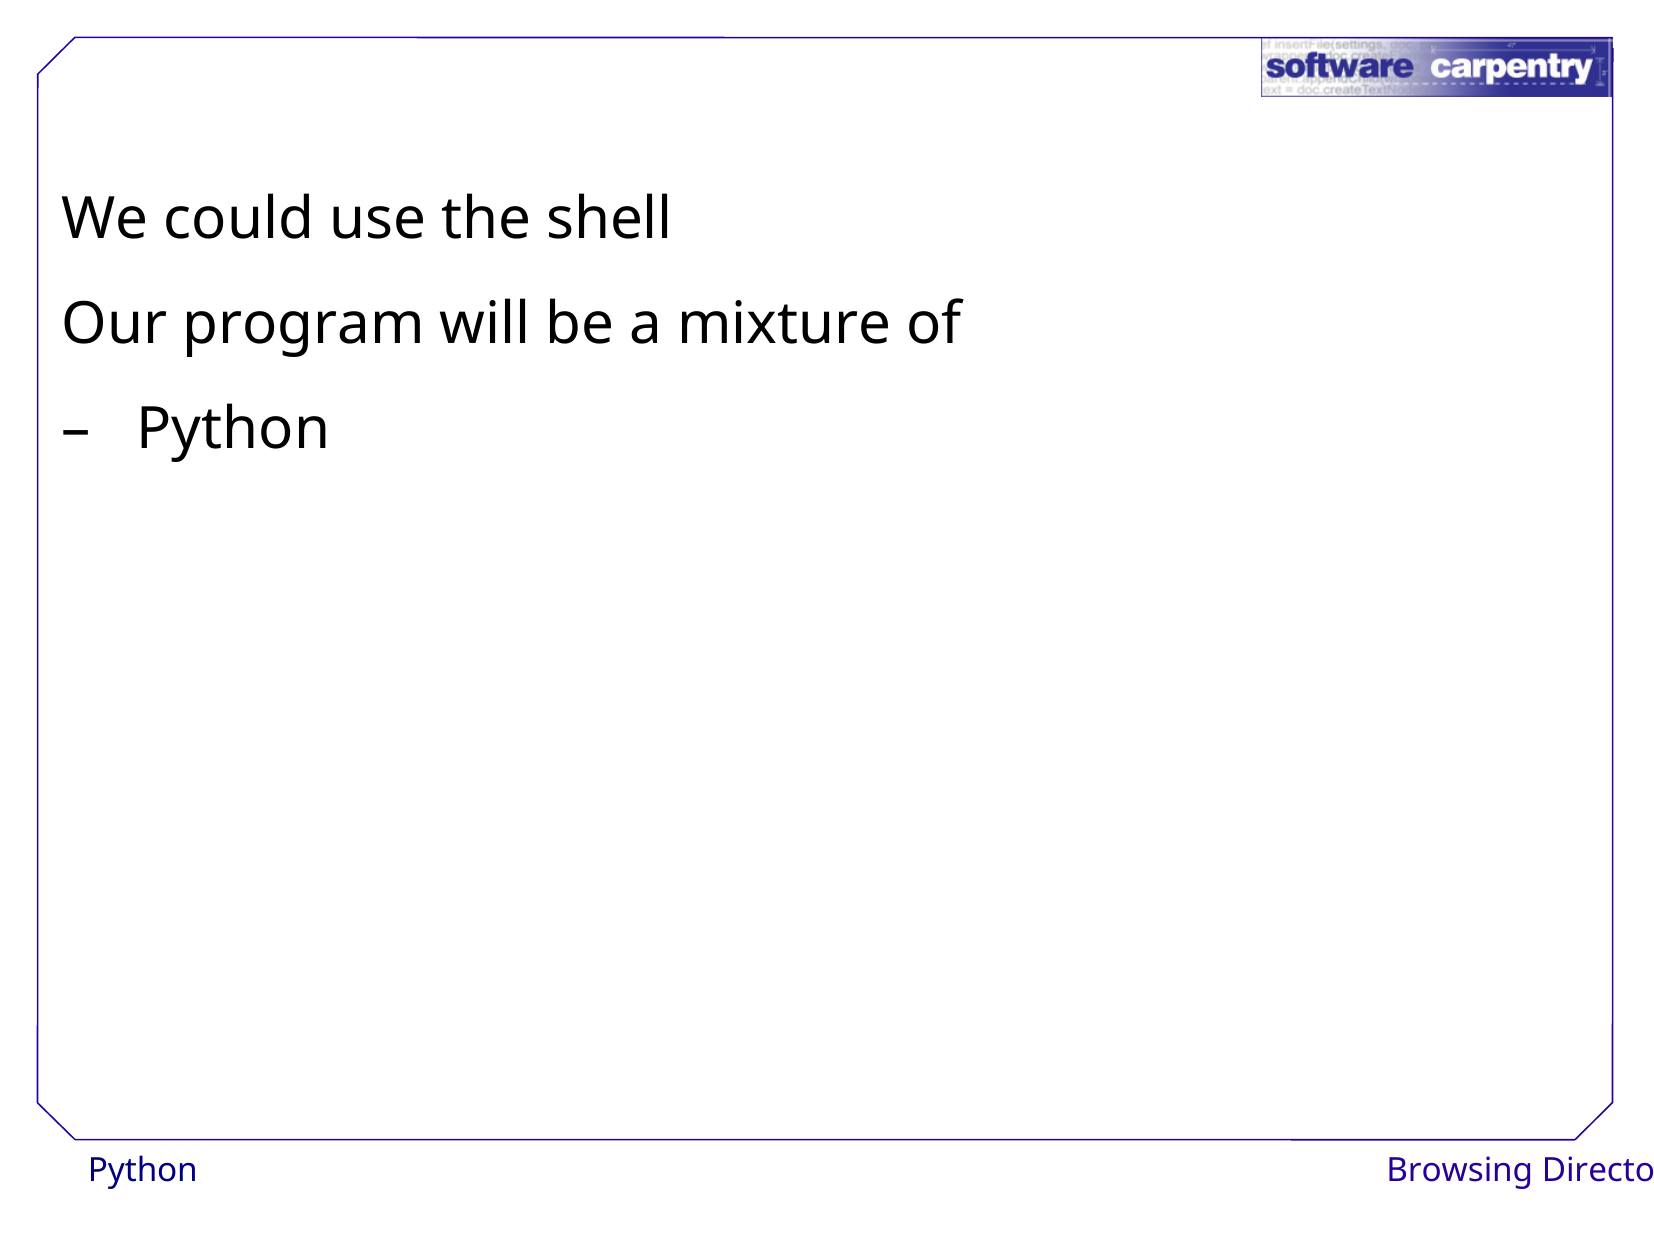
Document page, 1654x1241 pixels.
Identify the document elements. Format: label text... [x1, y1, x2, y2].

text_box We could use the shell Our program will be a mixture of – Python [46, 138, 1127, 469]
picture [1261, 39, 1613, 97]
